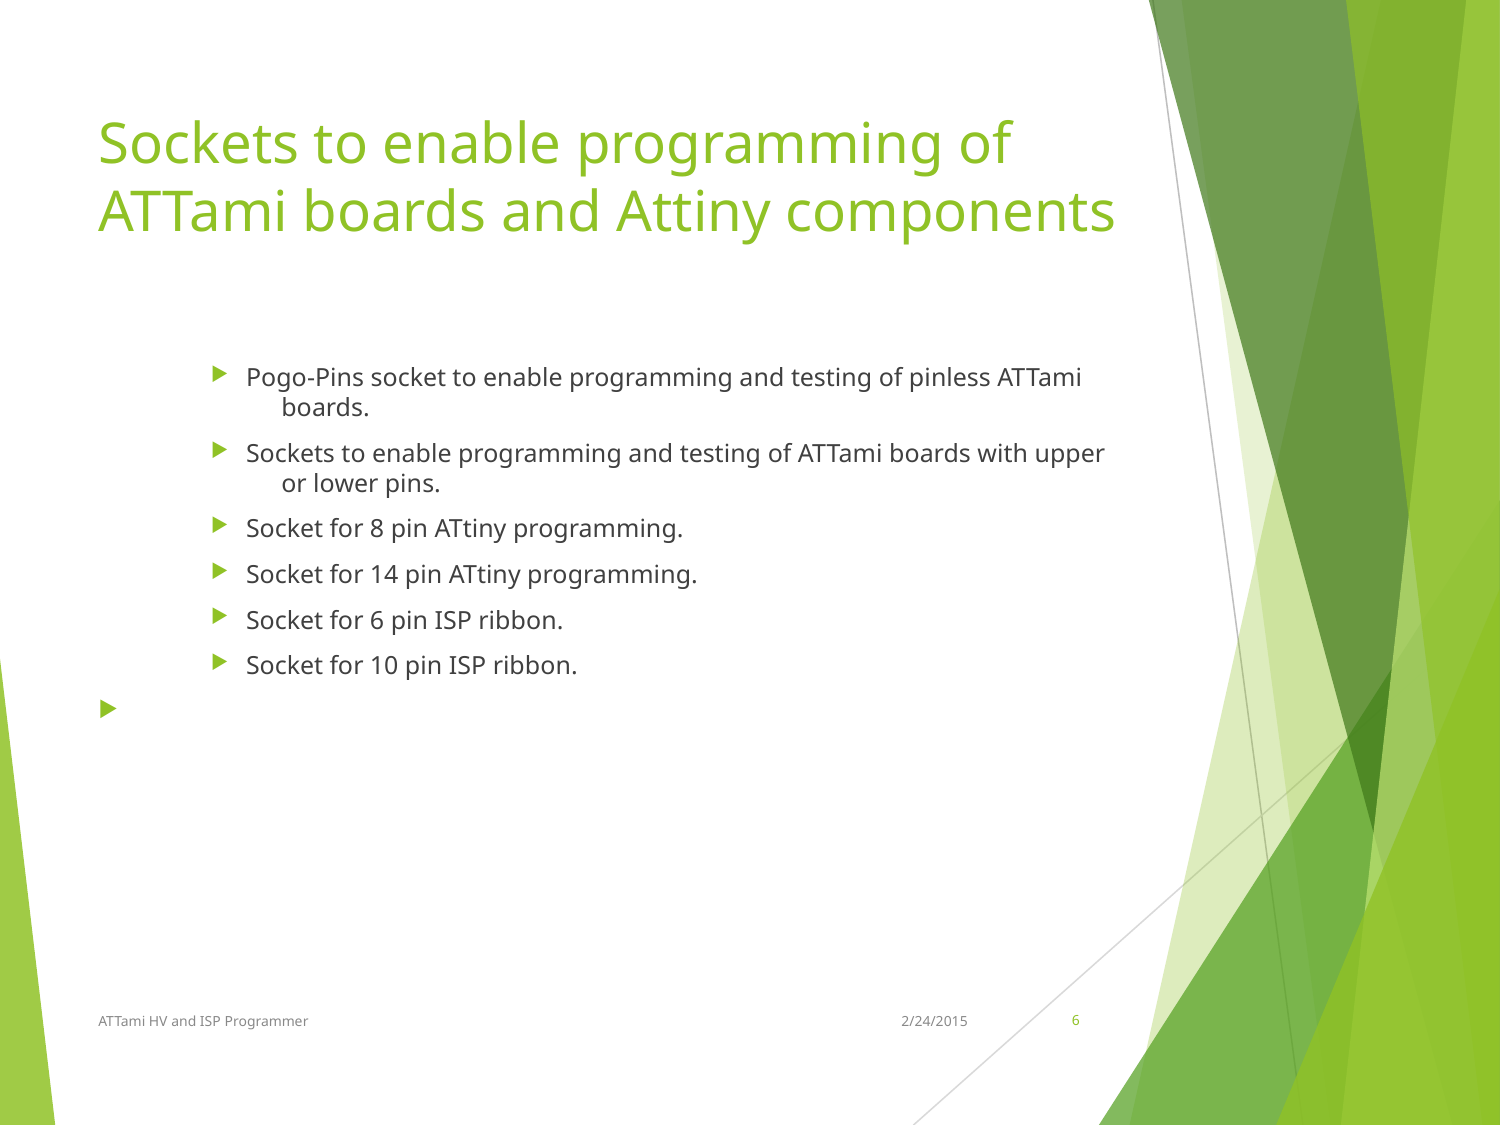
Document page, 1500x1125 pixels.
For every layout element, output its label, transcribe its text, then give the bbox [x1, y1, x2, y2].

title Sockets to enable programming of ATTami boards and Attiny components [83, 99, 1142, 317]
list Pogo-Pins socket to enable programming and testing of pinless ATTami boards. Sockets to enable programming and testing of ATTami boards with upper or lower pins. Socket for 8 pin ATtiny programming. Socket for 14 pin ATtiny programming. Socket for 6 pin ISP ribbon. Socket for 10 pin ISP ribbon. [83, 354, 1142, 992]
text_box [1056, 991, 1142, 1051]
text_box 2/24/2015 [886, 991, 999, 1051]
text_box ATTami HV and ISP Programmer [83, 991, 859, 1051]
